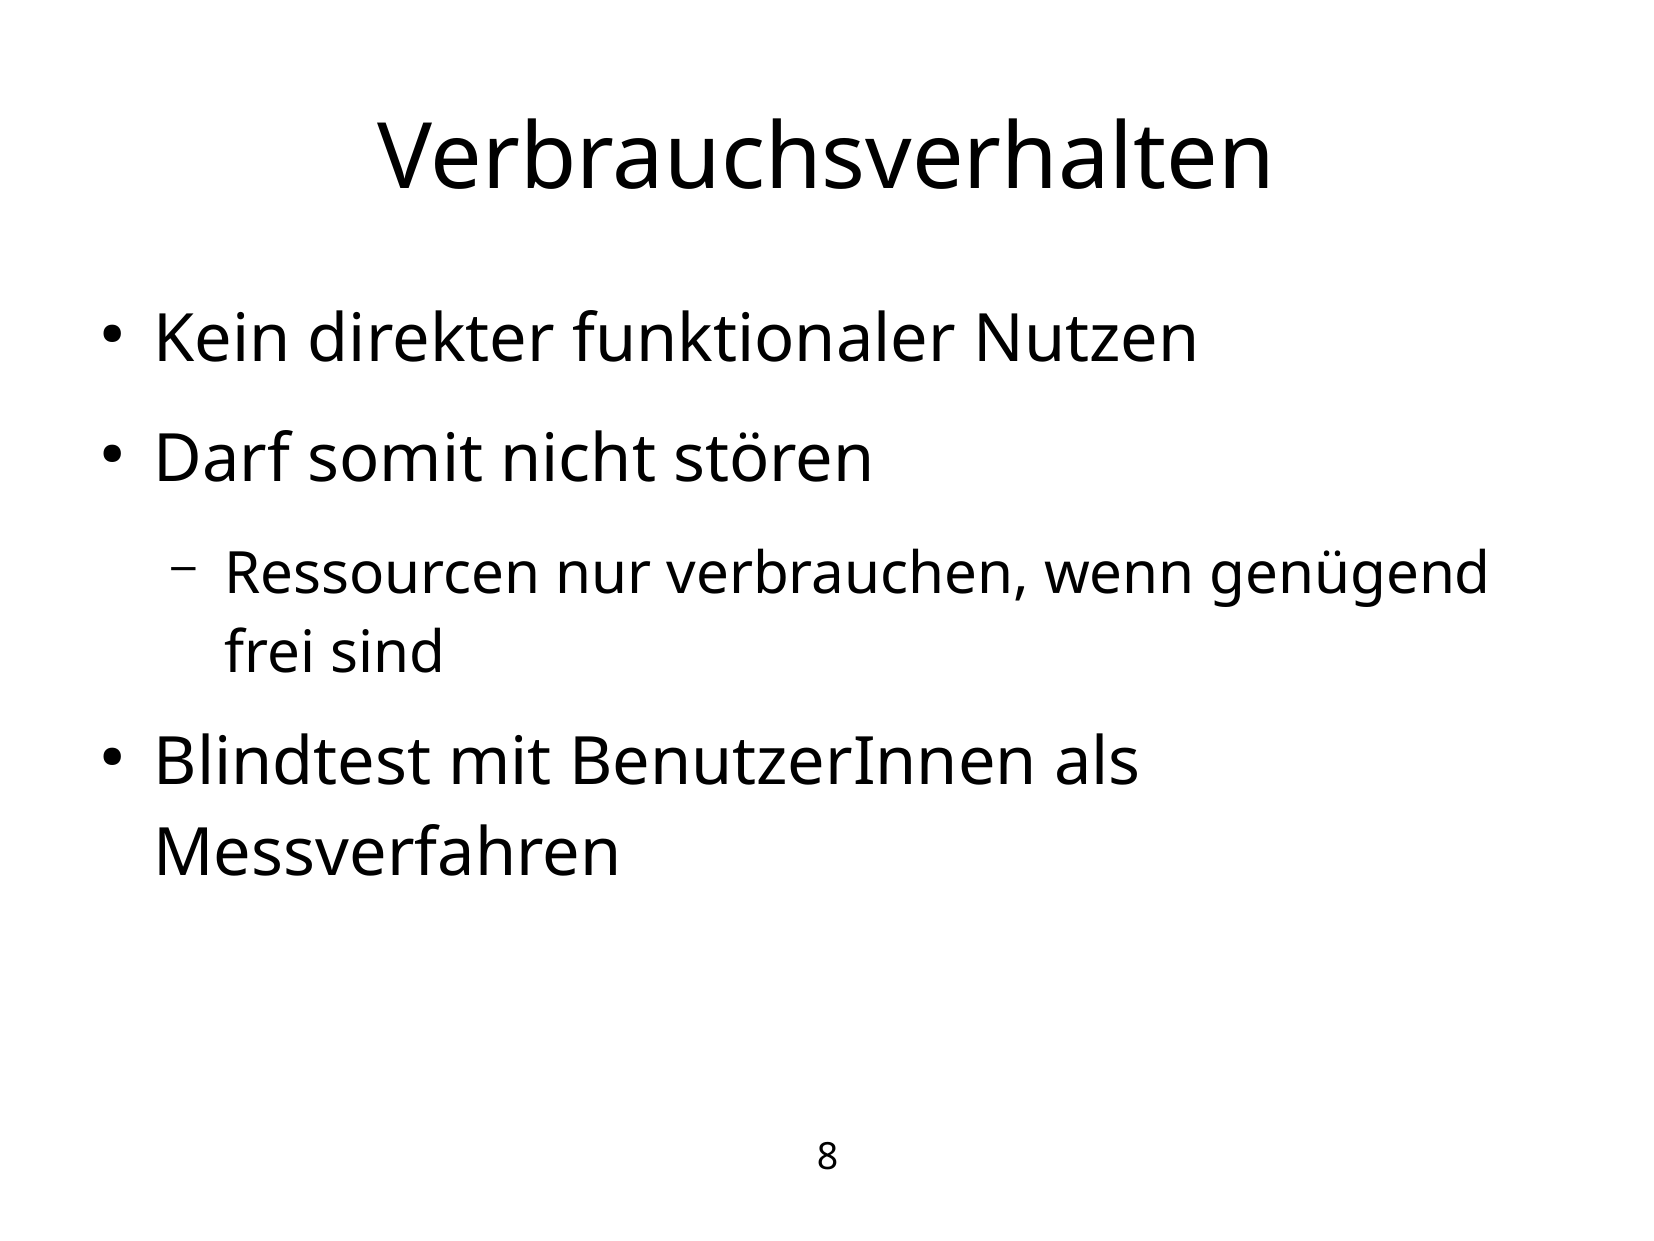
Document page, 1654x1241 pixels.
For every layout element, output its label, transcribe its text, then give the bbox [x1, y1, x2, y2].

list Kein direkter funktionaler Nutzen Darf somit nicht stören Ressourcen nur verbrauchen, wenn genügend frei sind Blindtest mit BenutzerInnen als Messverfahren [82, 290, 1571, 1010]
title Verbrauchsverhalten [82, 49, 1571, 257]
